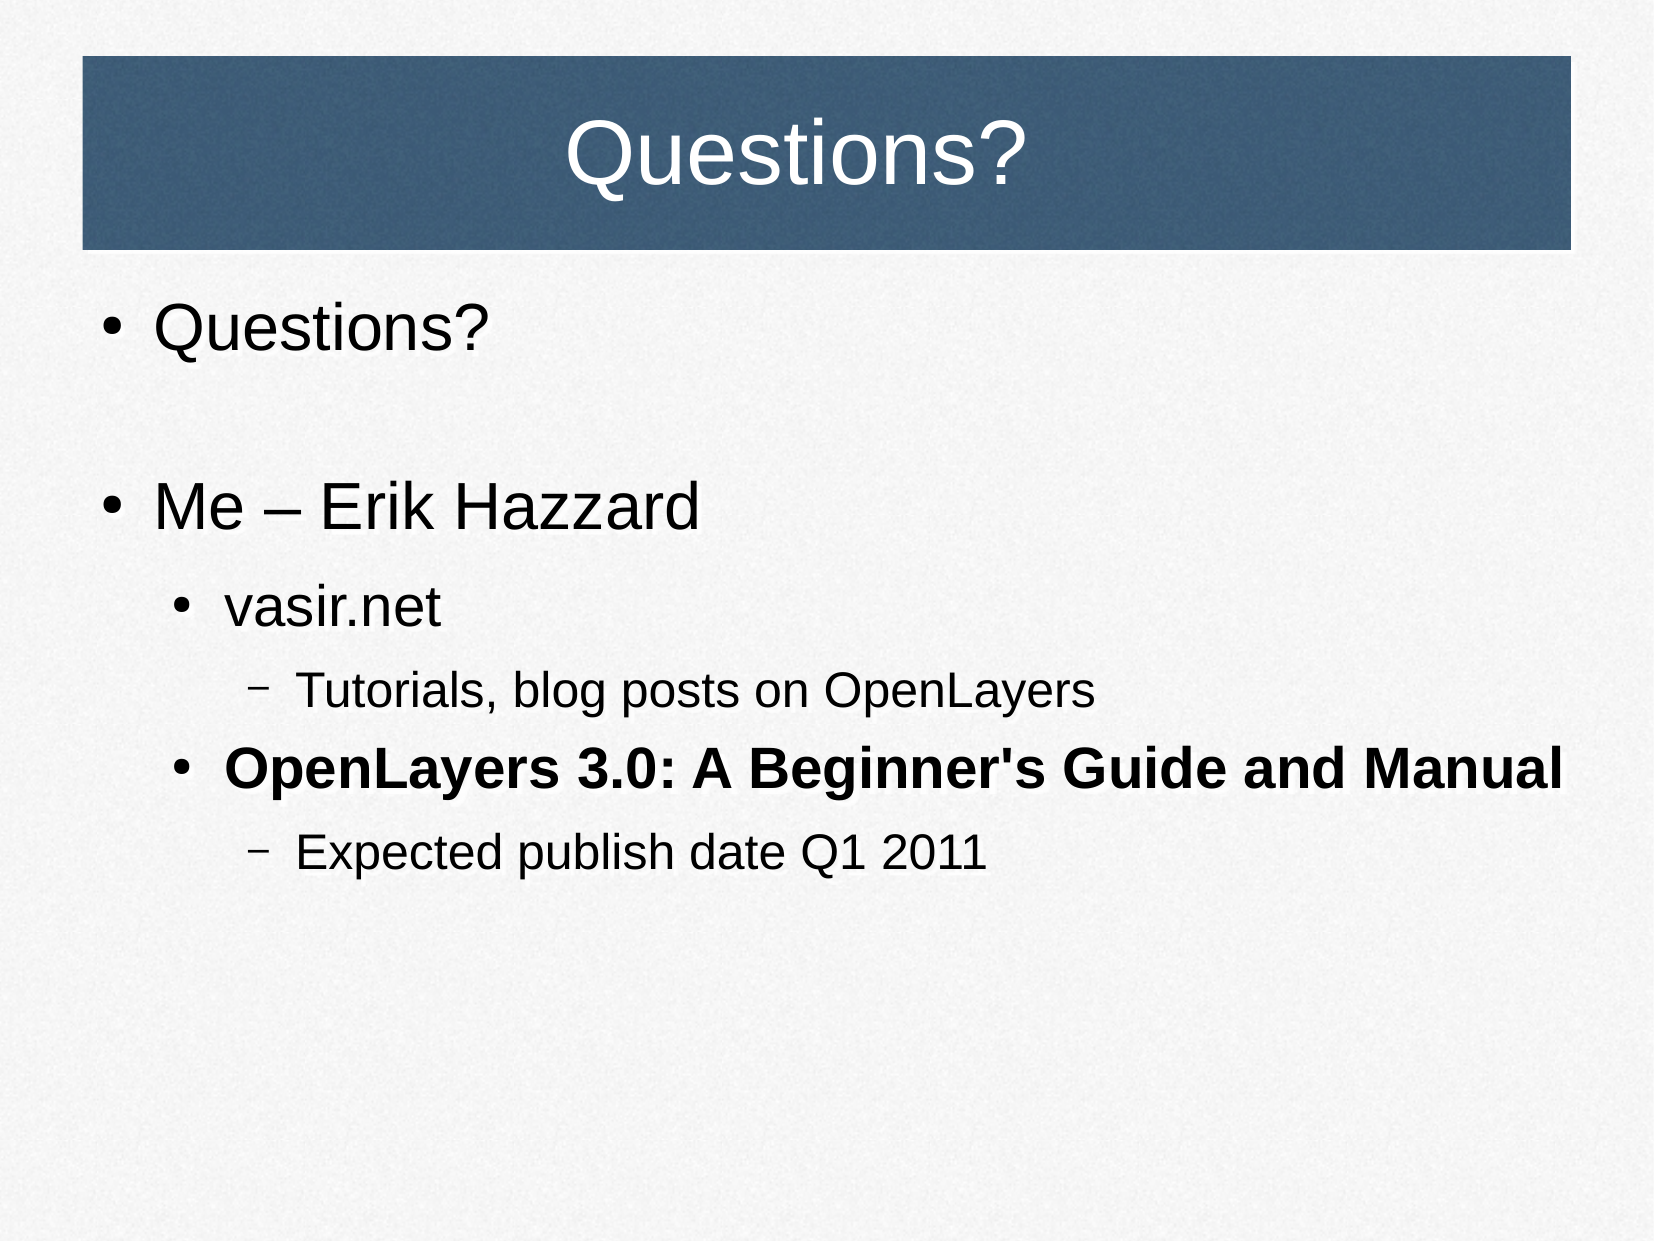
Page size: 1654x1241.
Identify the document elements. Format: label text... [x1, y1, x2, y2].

picture [0, 0, 1654, 1241]
list Questions? Me – Erik Hazzard vasir.net Tutorials, blog posts on OpenLayers OpenLayers 3.0: A Beginner's Guide and Manual Expected publish date Q1 2011 [82, 290, 1571, 1109]
title Questions? [82, 56, 1571, 250]
